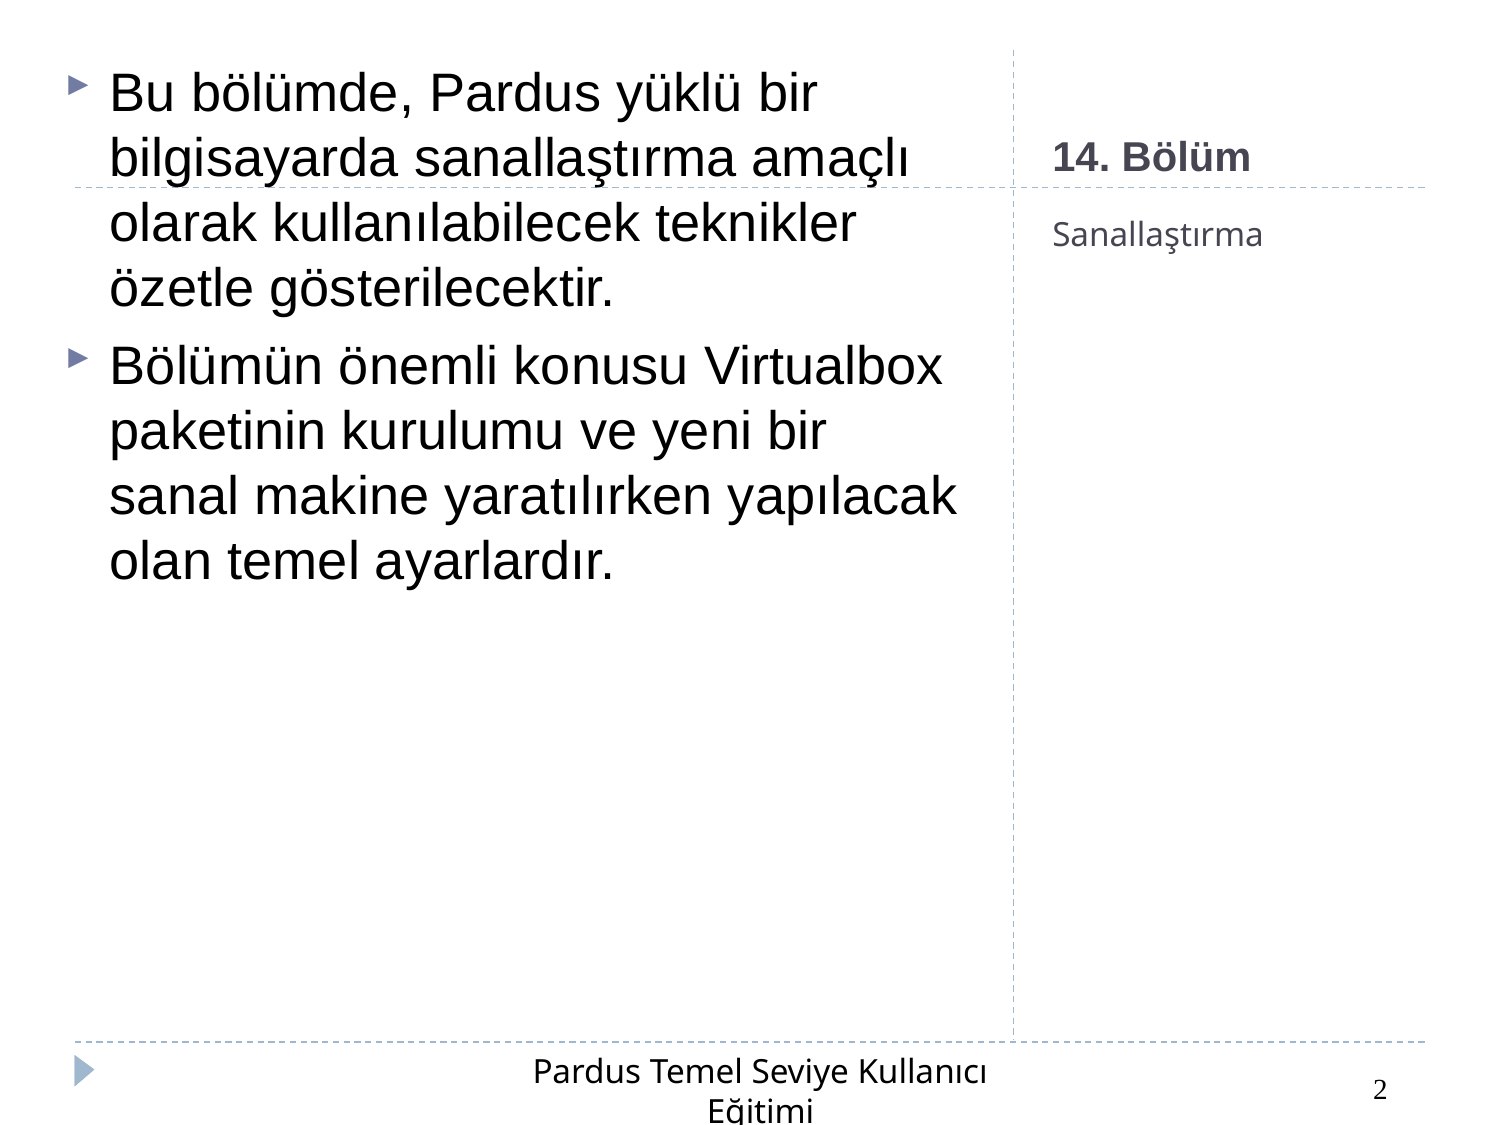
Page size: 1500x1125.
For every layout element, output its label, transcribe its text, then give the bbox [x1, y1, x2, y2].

title 14. Bölüm [1037, 50, 1450, 188]
list Bu bölümde, Pardus yüklü bir bilgisayarda sanallaştırma amaçlı olarak kullanılabilecek teknikler özetle gösterilecektir. Bölümün önemli konusu Virtualbox paketinin kurulumu ve yeni bir sanal makine yaratılırken yapılacak olan temel ayarlardır. [50, 50, 988, 988]
list Sanallaştırma [1037, 200, 1450, 995]
